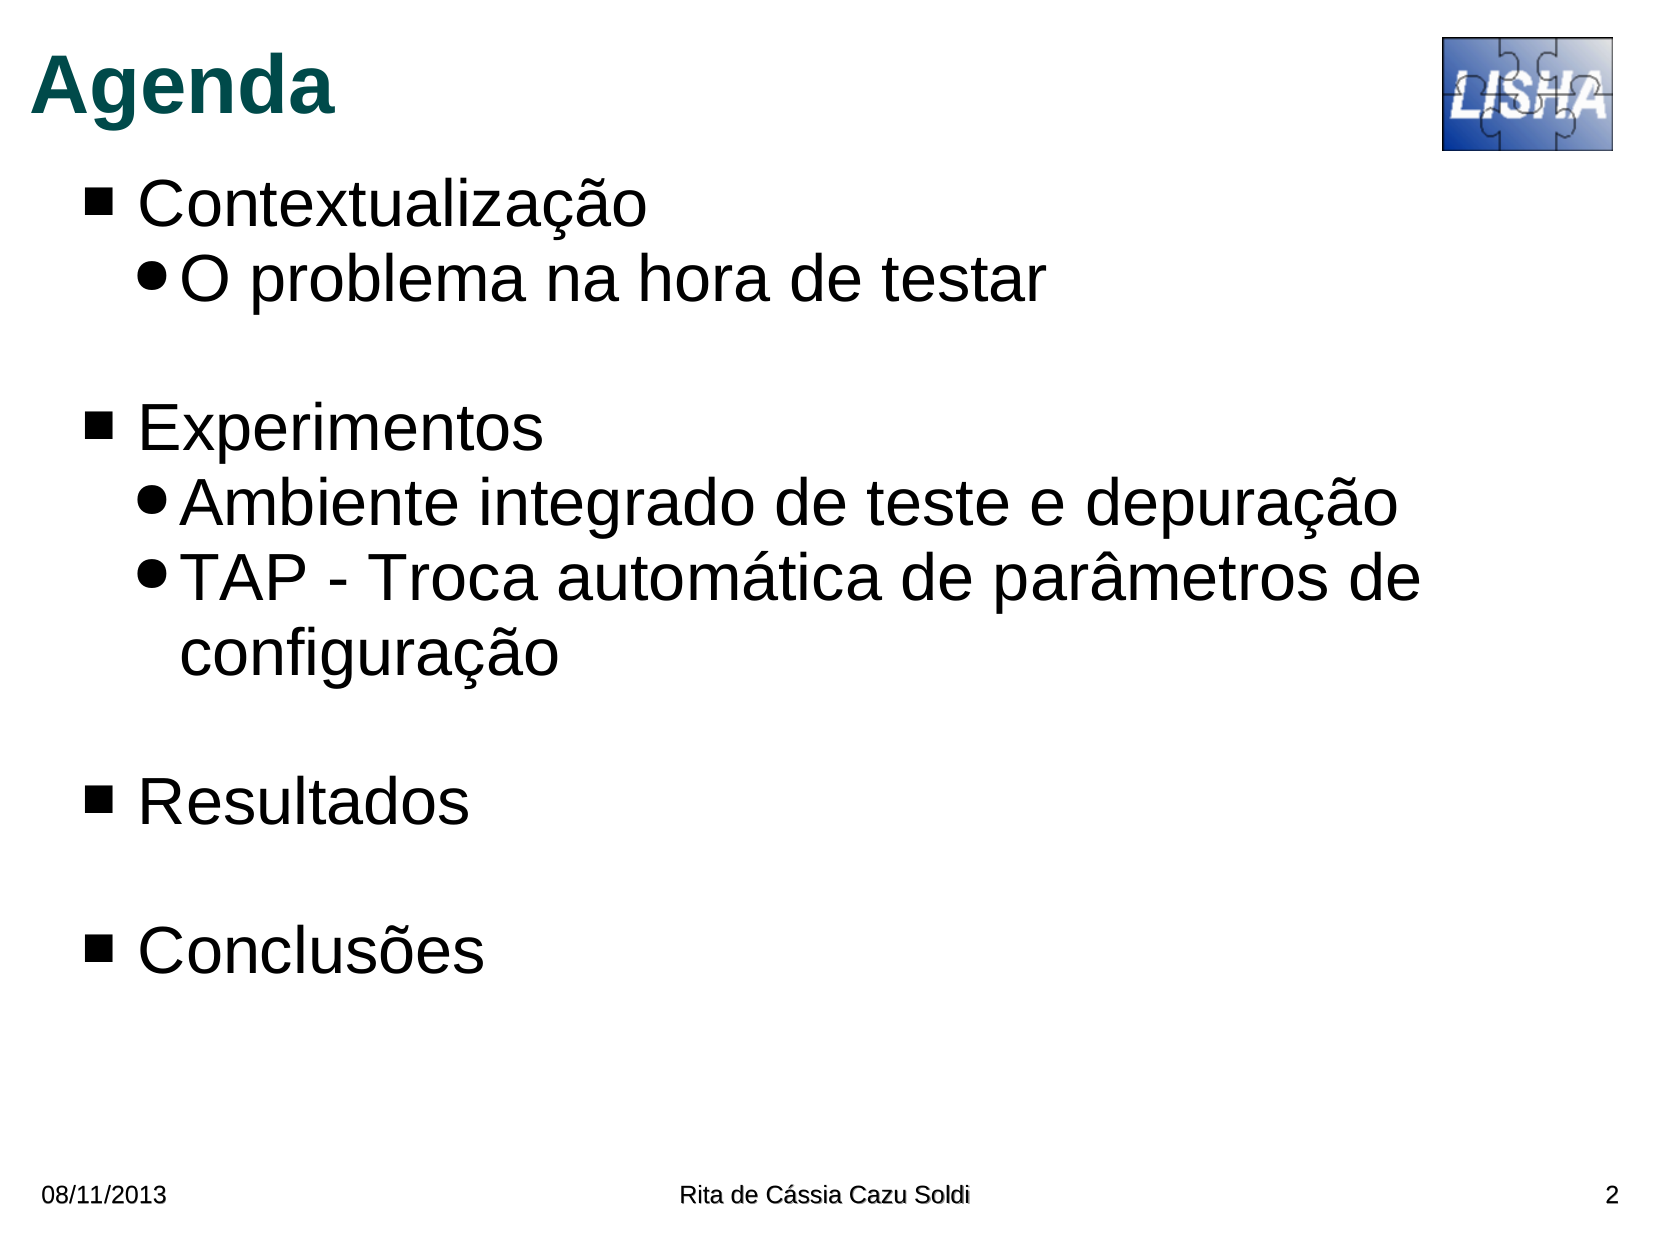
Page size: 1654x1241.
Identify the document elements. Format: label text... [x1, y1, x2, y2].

picture [1442, 37, 1613, 151]
title Agenda [29, 35, 1418, 148]
list Contextualização O problema na hora de testar Experimentos Ambiente integrado de teste e depuração TAP - Troca automática de parâmetros de configuração Resultados Conclusões [37, 165, 1613, 1080]
